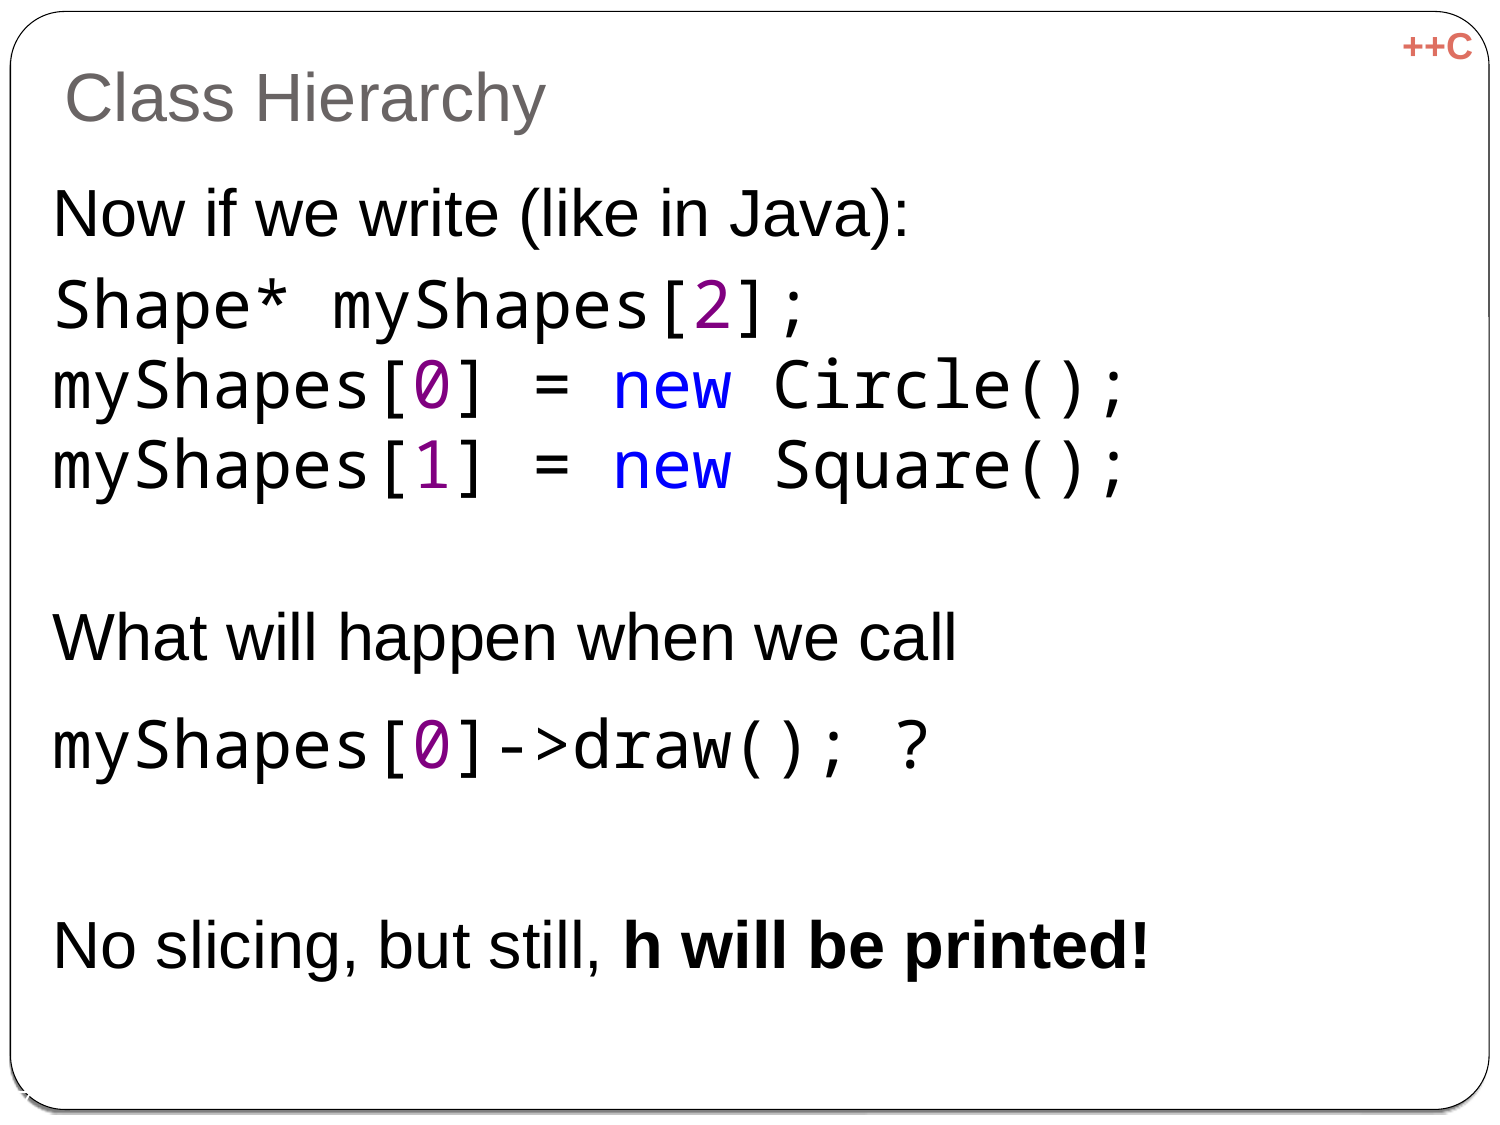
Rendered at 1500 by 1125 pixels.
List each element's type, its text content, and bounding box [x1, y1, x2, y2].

list Now if we write (like in Java): Shape* myShapes[2]; myShapes[0] = new Circle(); myShapes[1] = new Square(); What will happen when we call myShapes[0]->draw(); ? No slicing, but still, h will be printed! [37, 162, 1463, 1088]
slide_number <number> [0, 1074, 50, 1125]
title Class Hierarchy [50, 45, 1450, 150]
